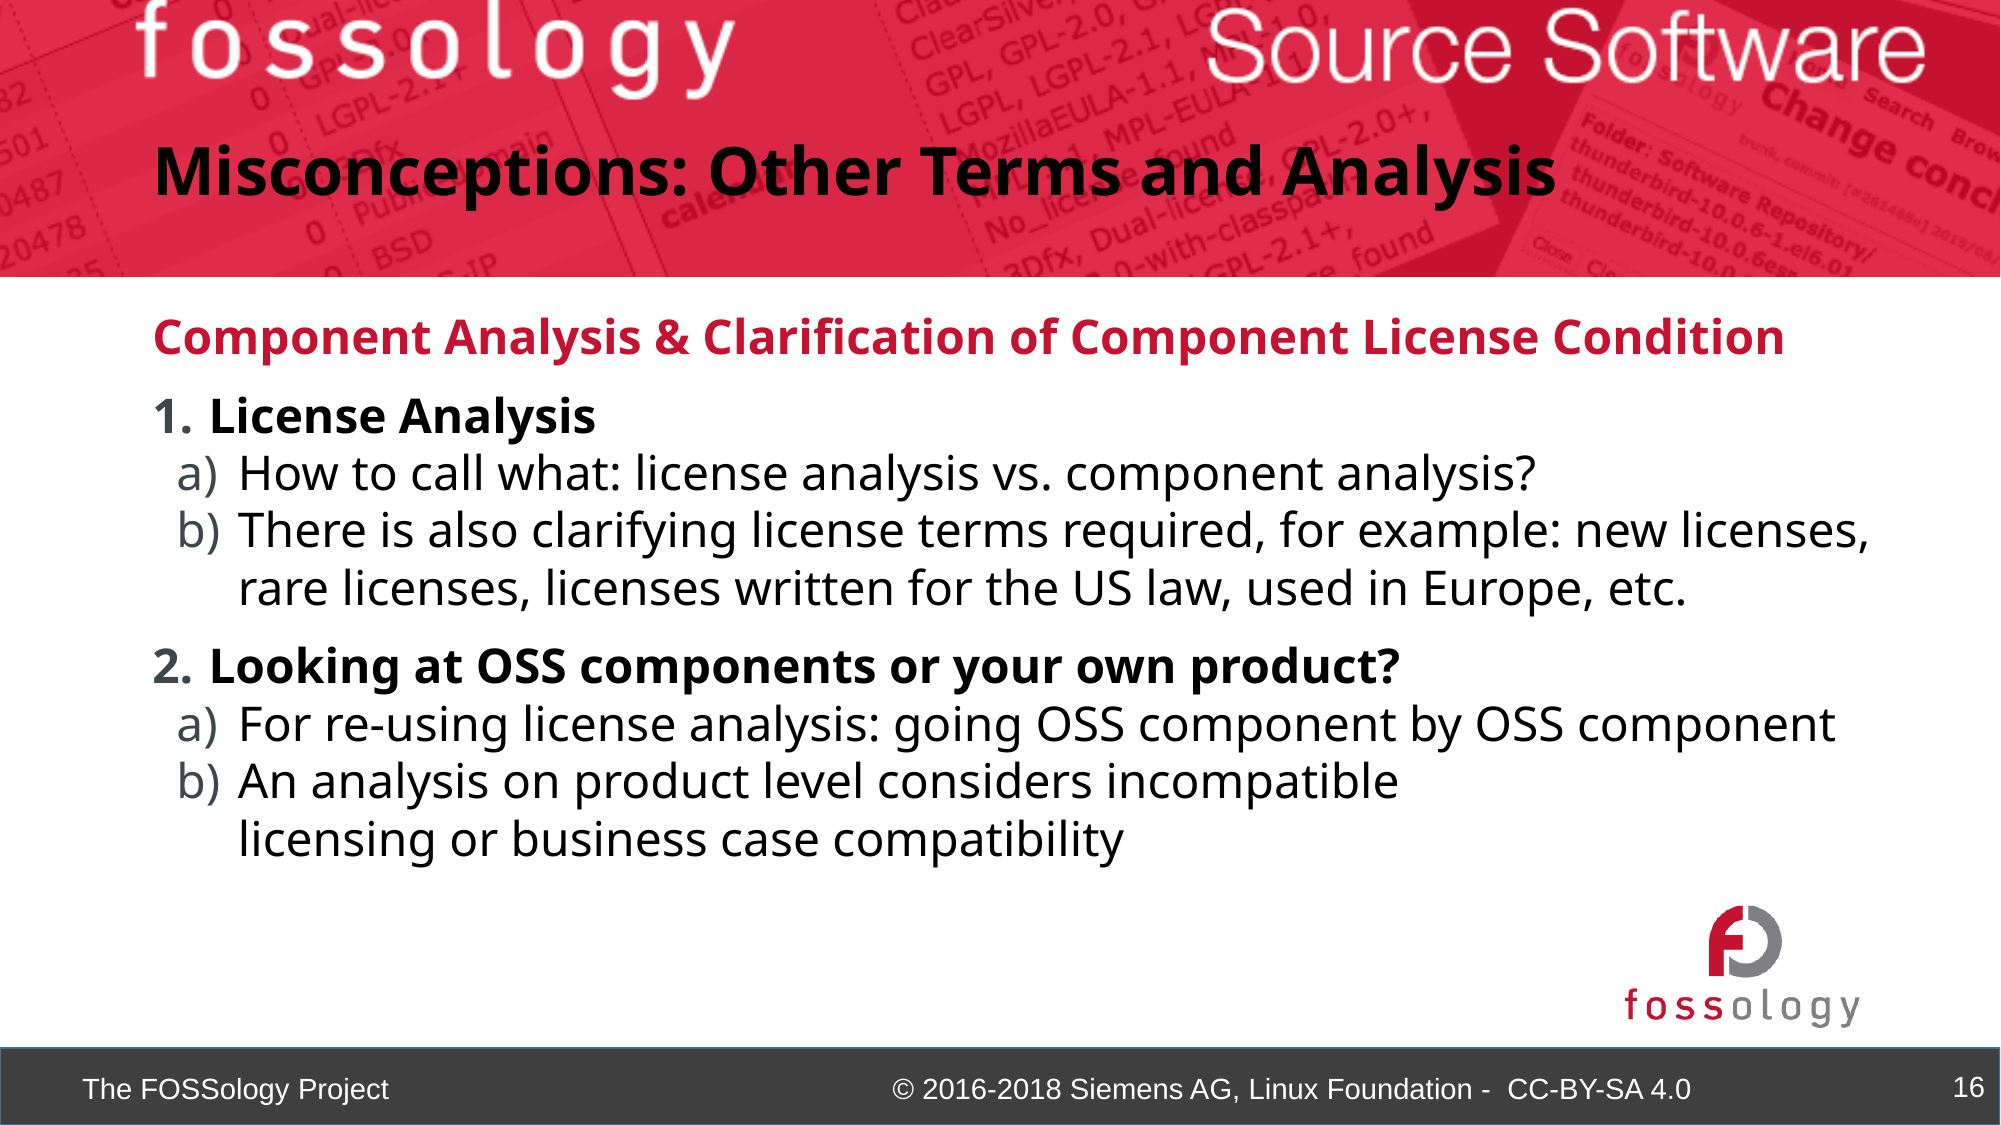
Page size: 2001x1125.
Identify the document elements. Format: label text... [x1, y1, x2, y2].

picture [1621, 1013, 1863, 1031]
text_box Misconceptions: Other Terms and Analysis [137, 59, 1863, 277]
picture [0, 0, 2001, 277]
text_box Component Analysis & Clarification of Component License Condition License Analysis How to call what: license analysis vs. component analysis? There is also clarifying license terms required, for example: new licenses, rare licenses, licenses written for the US law, used in Europe, etc. Looking at OSS components or your own product? For re-using license analysis: going OSS component by OSS component An analysis on product level considers incompatible licensing or business case compatibility [137, 299, 1906, 1013]
